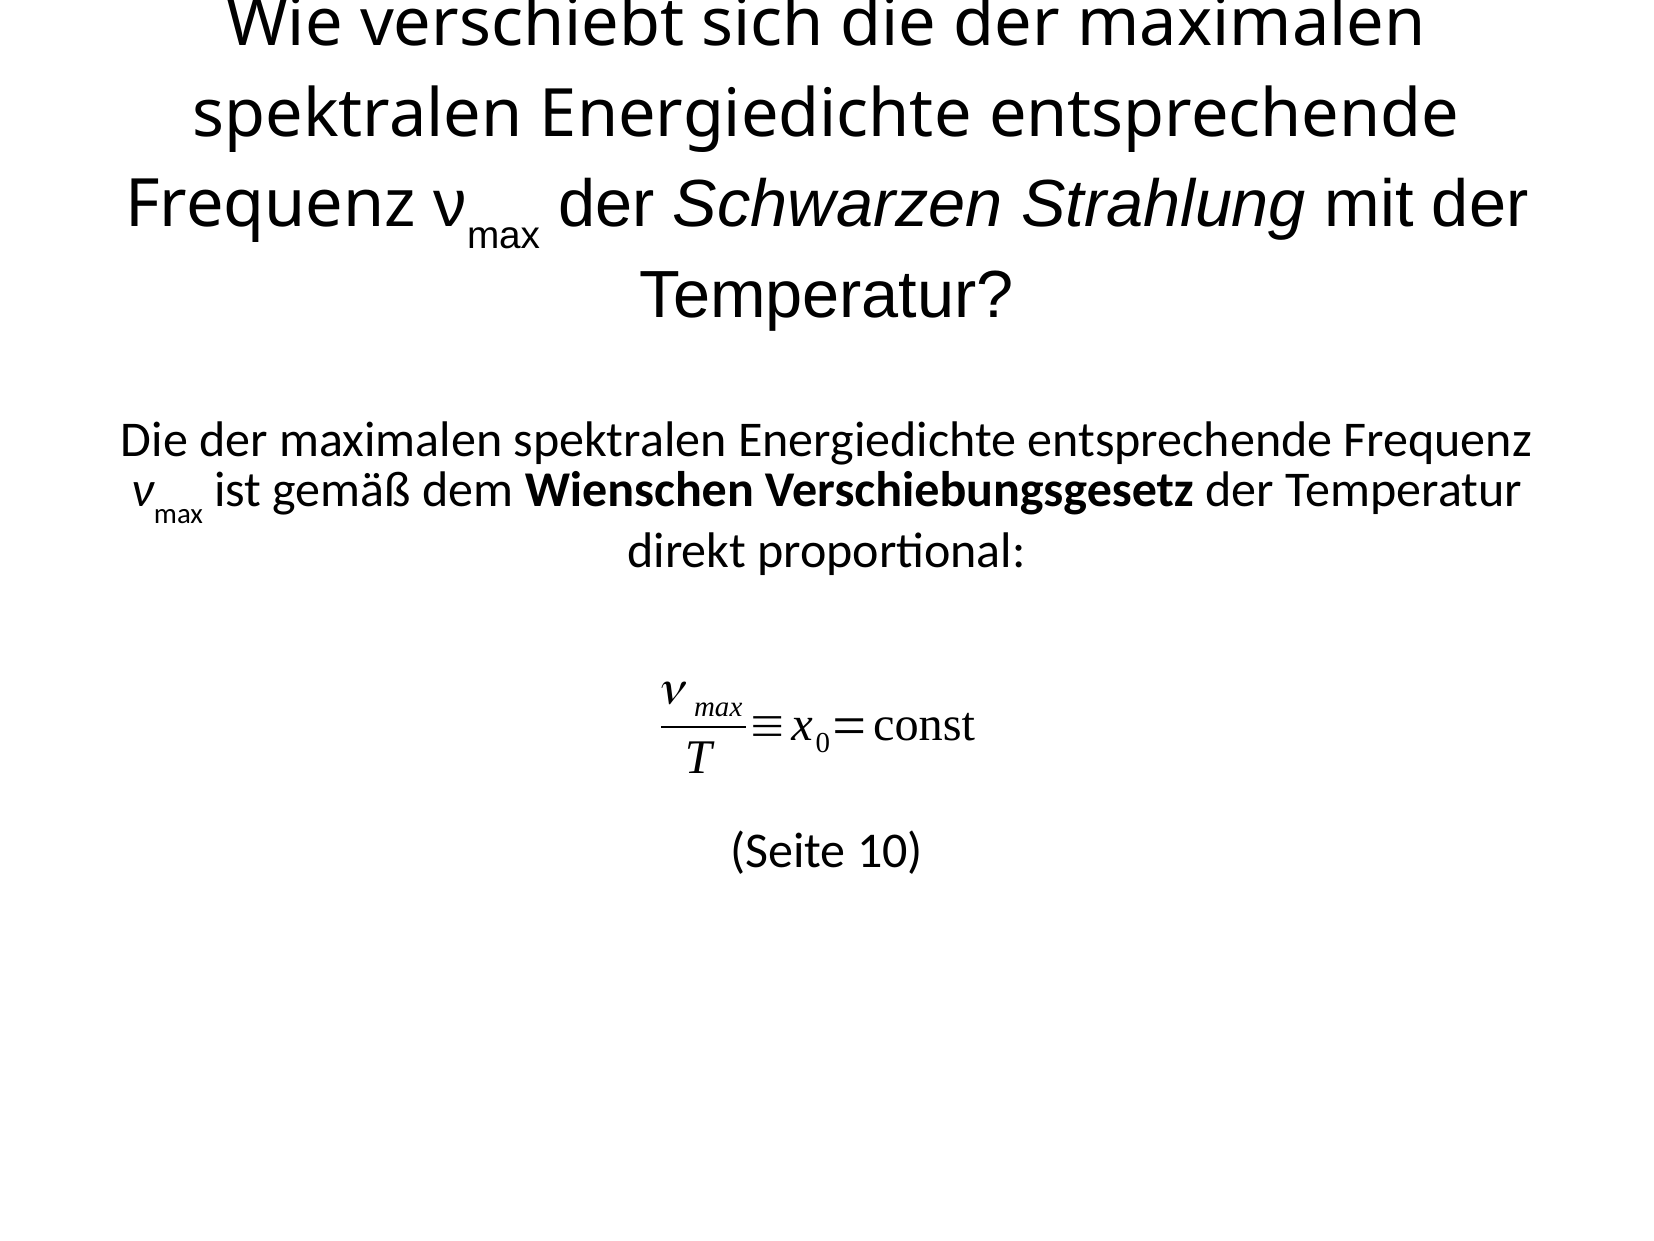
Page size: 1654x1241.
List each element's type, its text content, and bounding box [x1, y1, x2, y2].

title Wie verschiebt sich die der maximalen spektralen Energiedichte entsprechende Frequenz νmax der Schwarzen Strahlung mit der Temperatur? [82, 20, 1571, 286]
subtitle Die der maximalen spektralen Energiedichte entsprechende Frequenz νmax ist gemäß dem Wienschen Verschiebungsgesetz der Temperatur direkt proportional: (Seite 10) [82, 290, 1571, 1010]
chart [645, 680, 989, 787]
